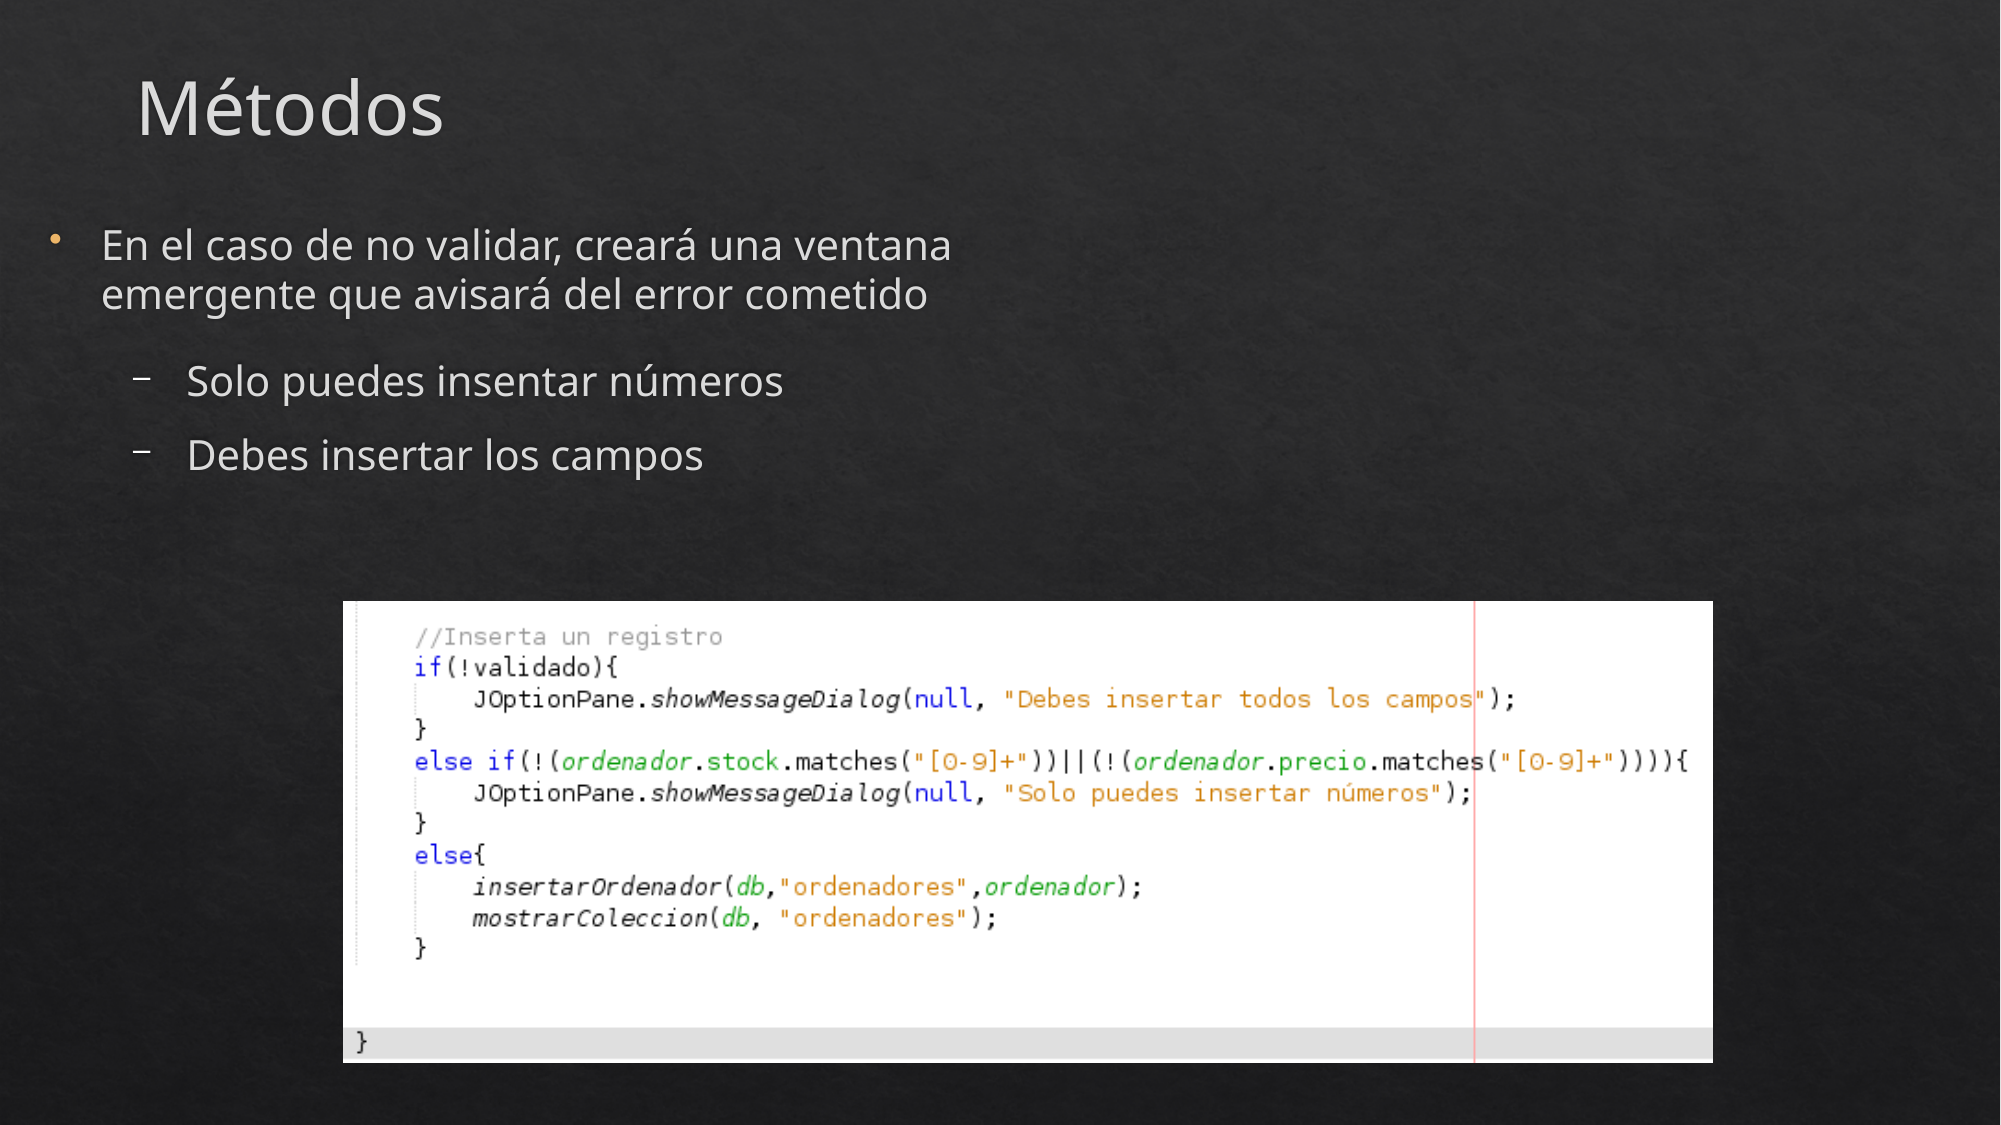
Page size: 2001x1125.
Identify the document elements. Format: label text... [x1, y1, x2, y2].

picture [0, 0, 2001, 1125]
title Métodos [120, 0, 768, 210]
list En el caso de no validar, creará una ventana emergente que avisará del error cometido Solo puedes insentar números Debes insertar los campos [29, 210, 975, 532]
